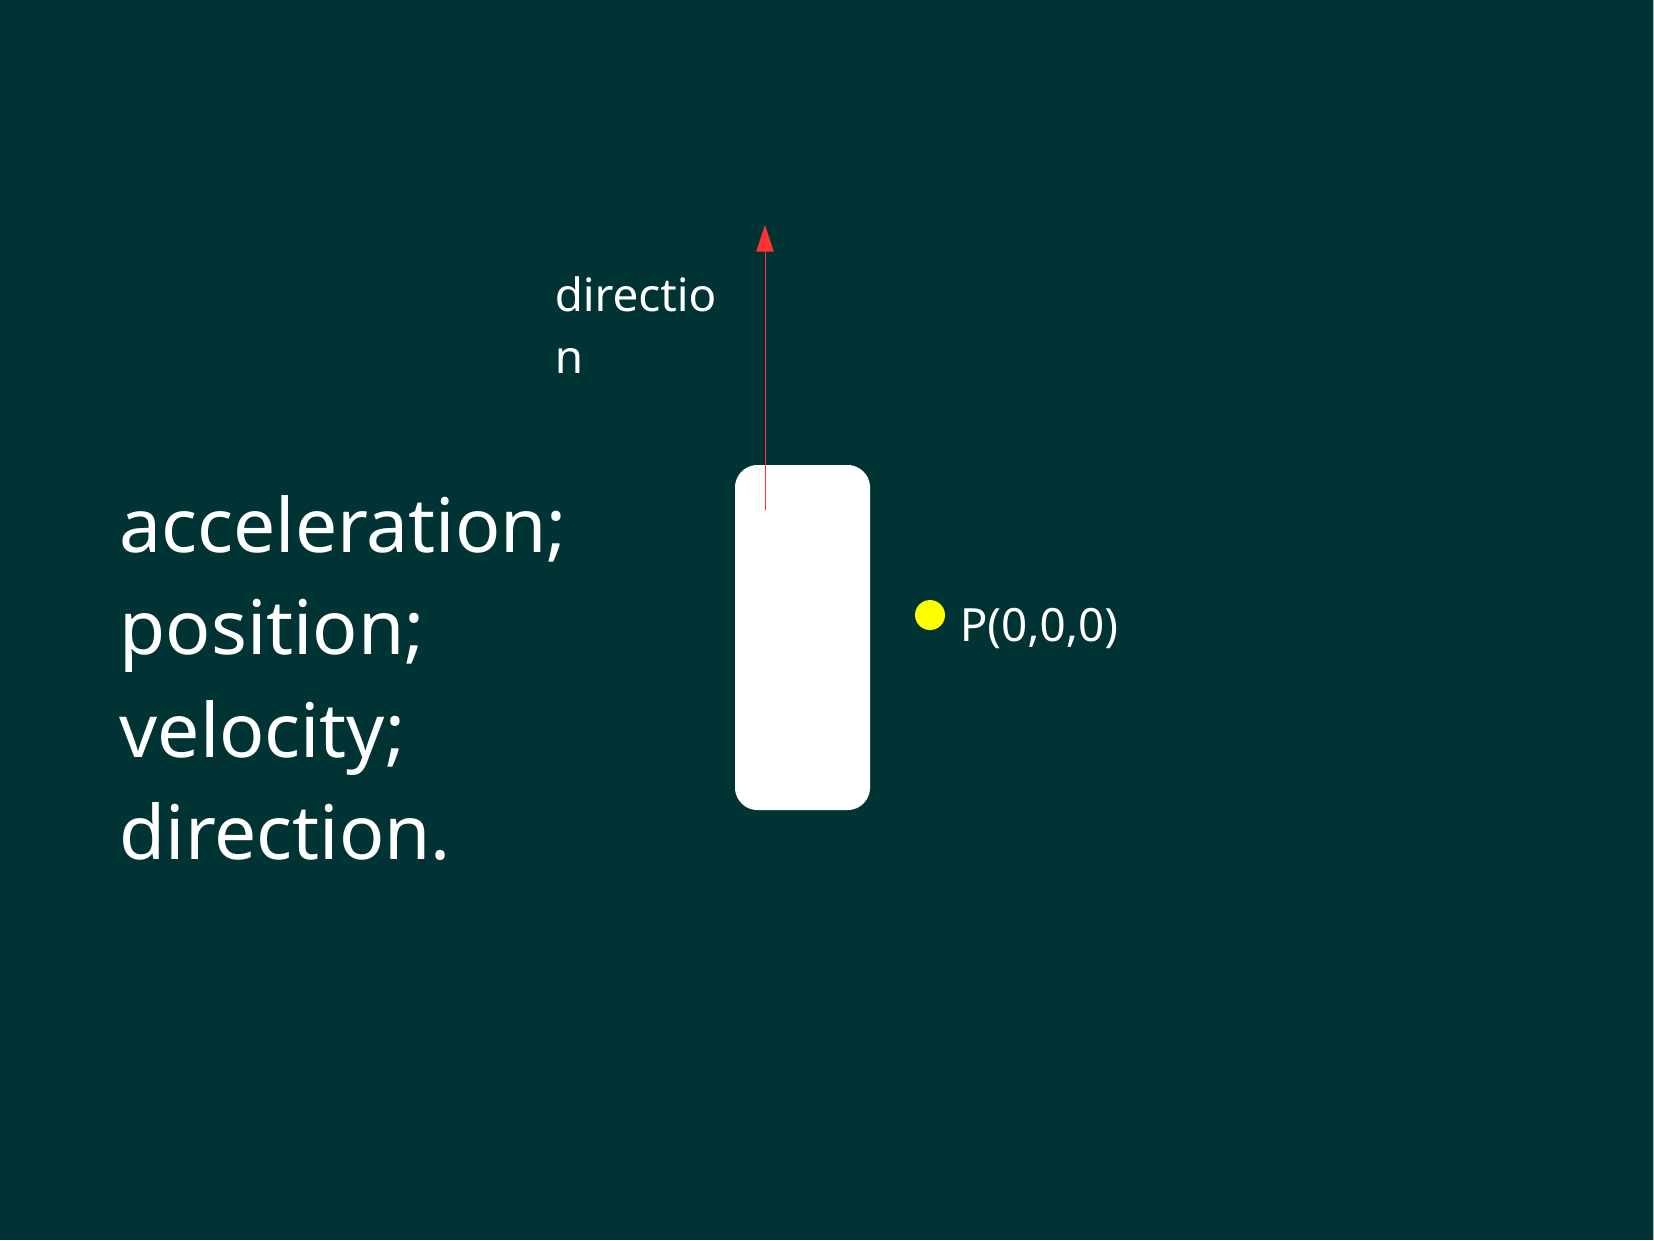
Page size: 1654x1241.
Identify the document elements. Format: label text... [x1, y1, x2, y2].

text_box [735, 465, 871, 811]
text_box direction [540, 255, 756, 322]
text_box acceleration; position; velocity; direction. [105, 465, 562, 817]
text_box P(0,0,0) [945, 585, 1131, 652]
text_box [915, 600, 945, 631]
